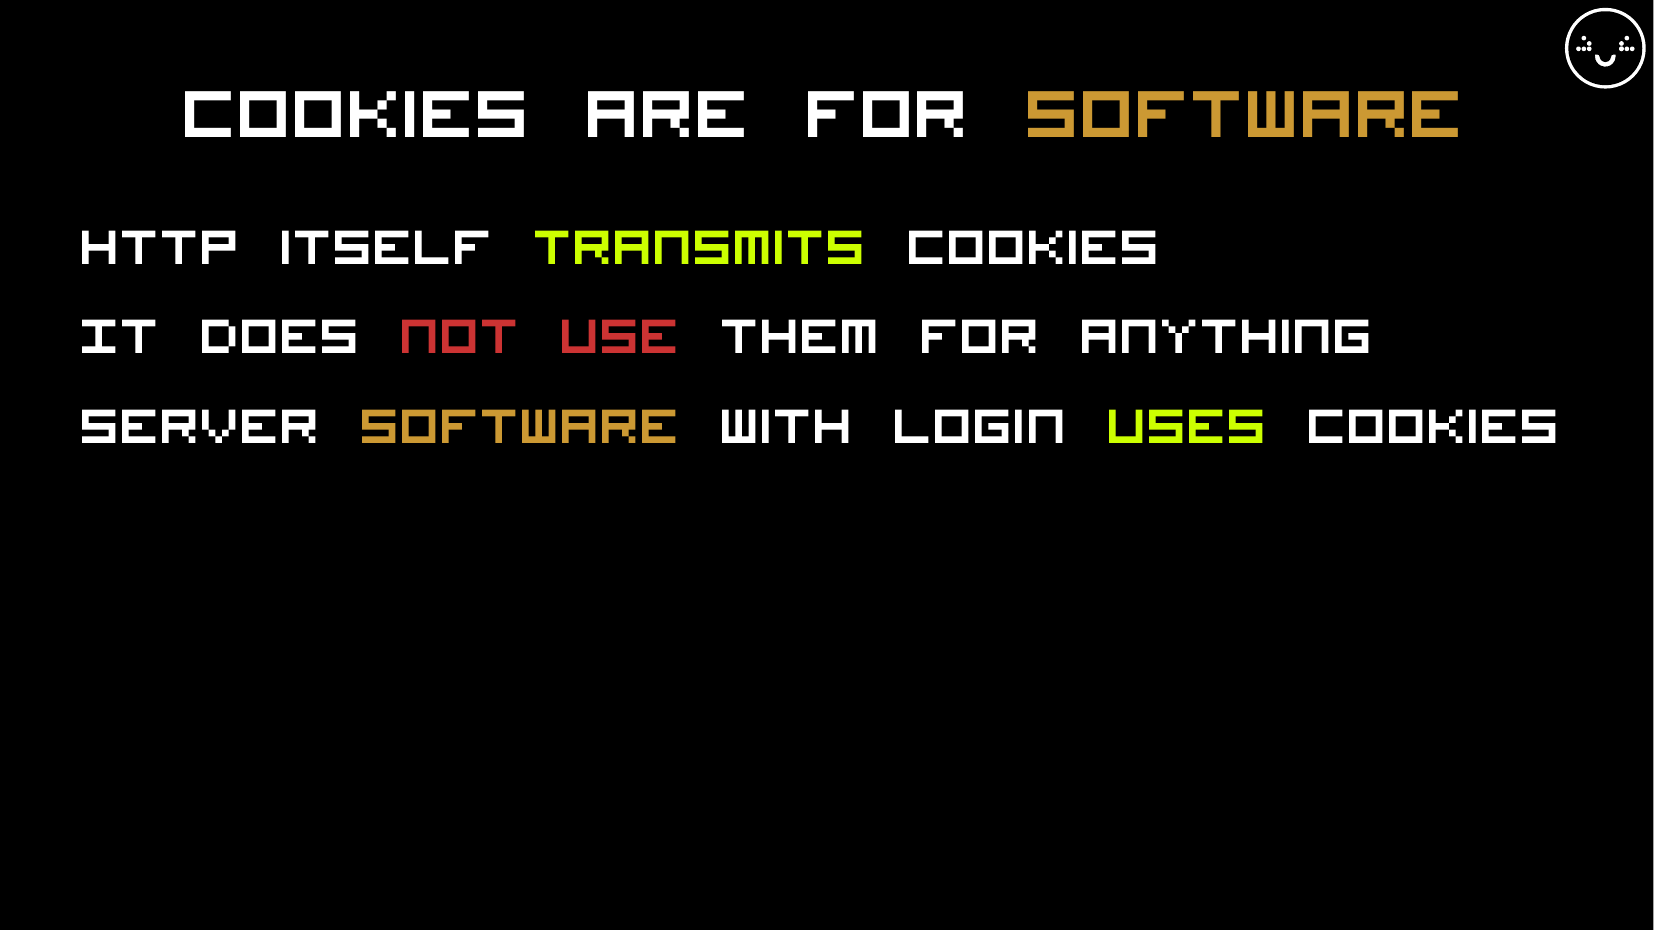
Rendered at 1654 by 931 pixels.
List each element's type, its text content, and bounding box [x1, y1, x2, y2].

list Http itself transmits cookies It does not use them for anything Server software with login uses Cookies [82, 217, 1571, 758]
title Cookies are for software [82, 37, 1571, 193]
